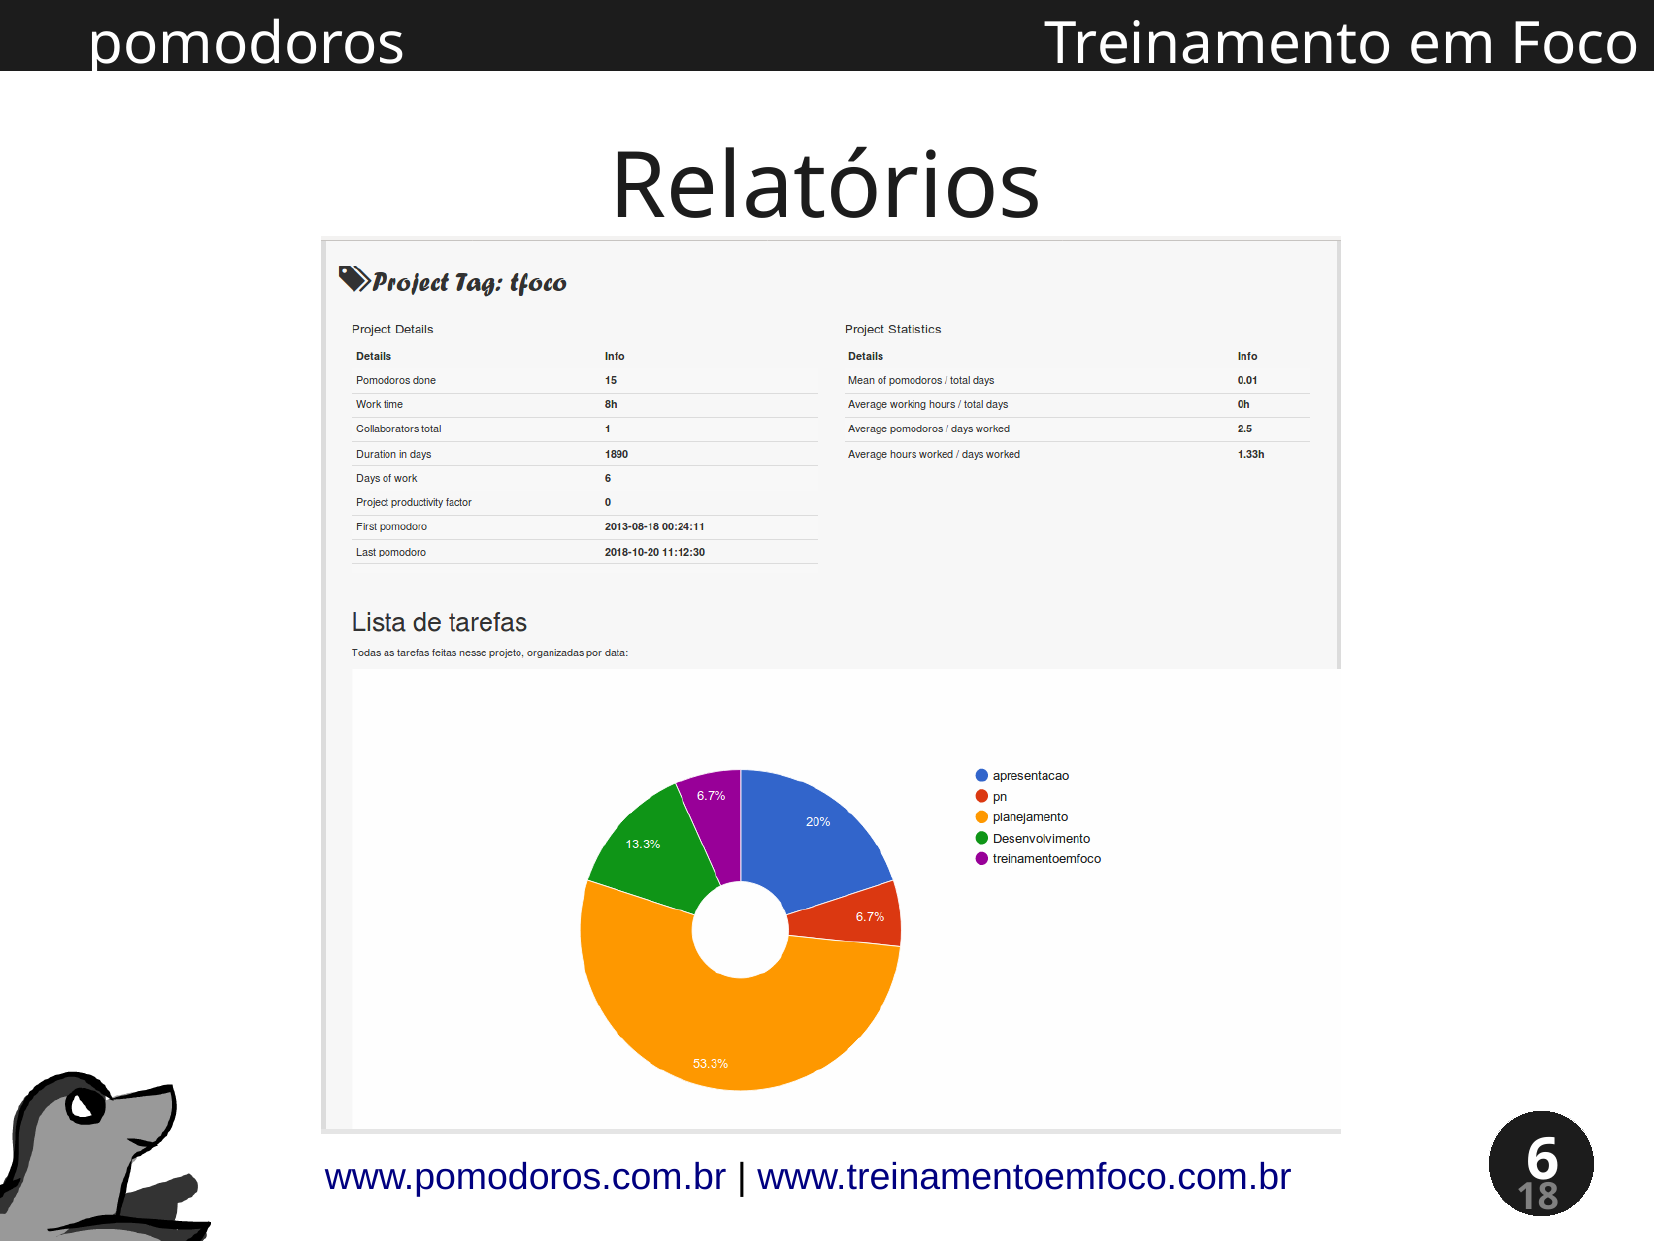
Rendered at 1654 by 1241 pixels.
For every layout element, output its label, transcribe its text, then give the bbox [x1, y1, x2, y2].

title Relatórios [82, 78, 1571, 287]
picture [0, 1003, 249, 1241]
picture [321, 236, 1341, 1134]
